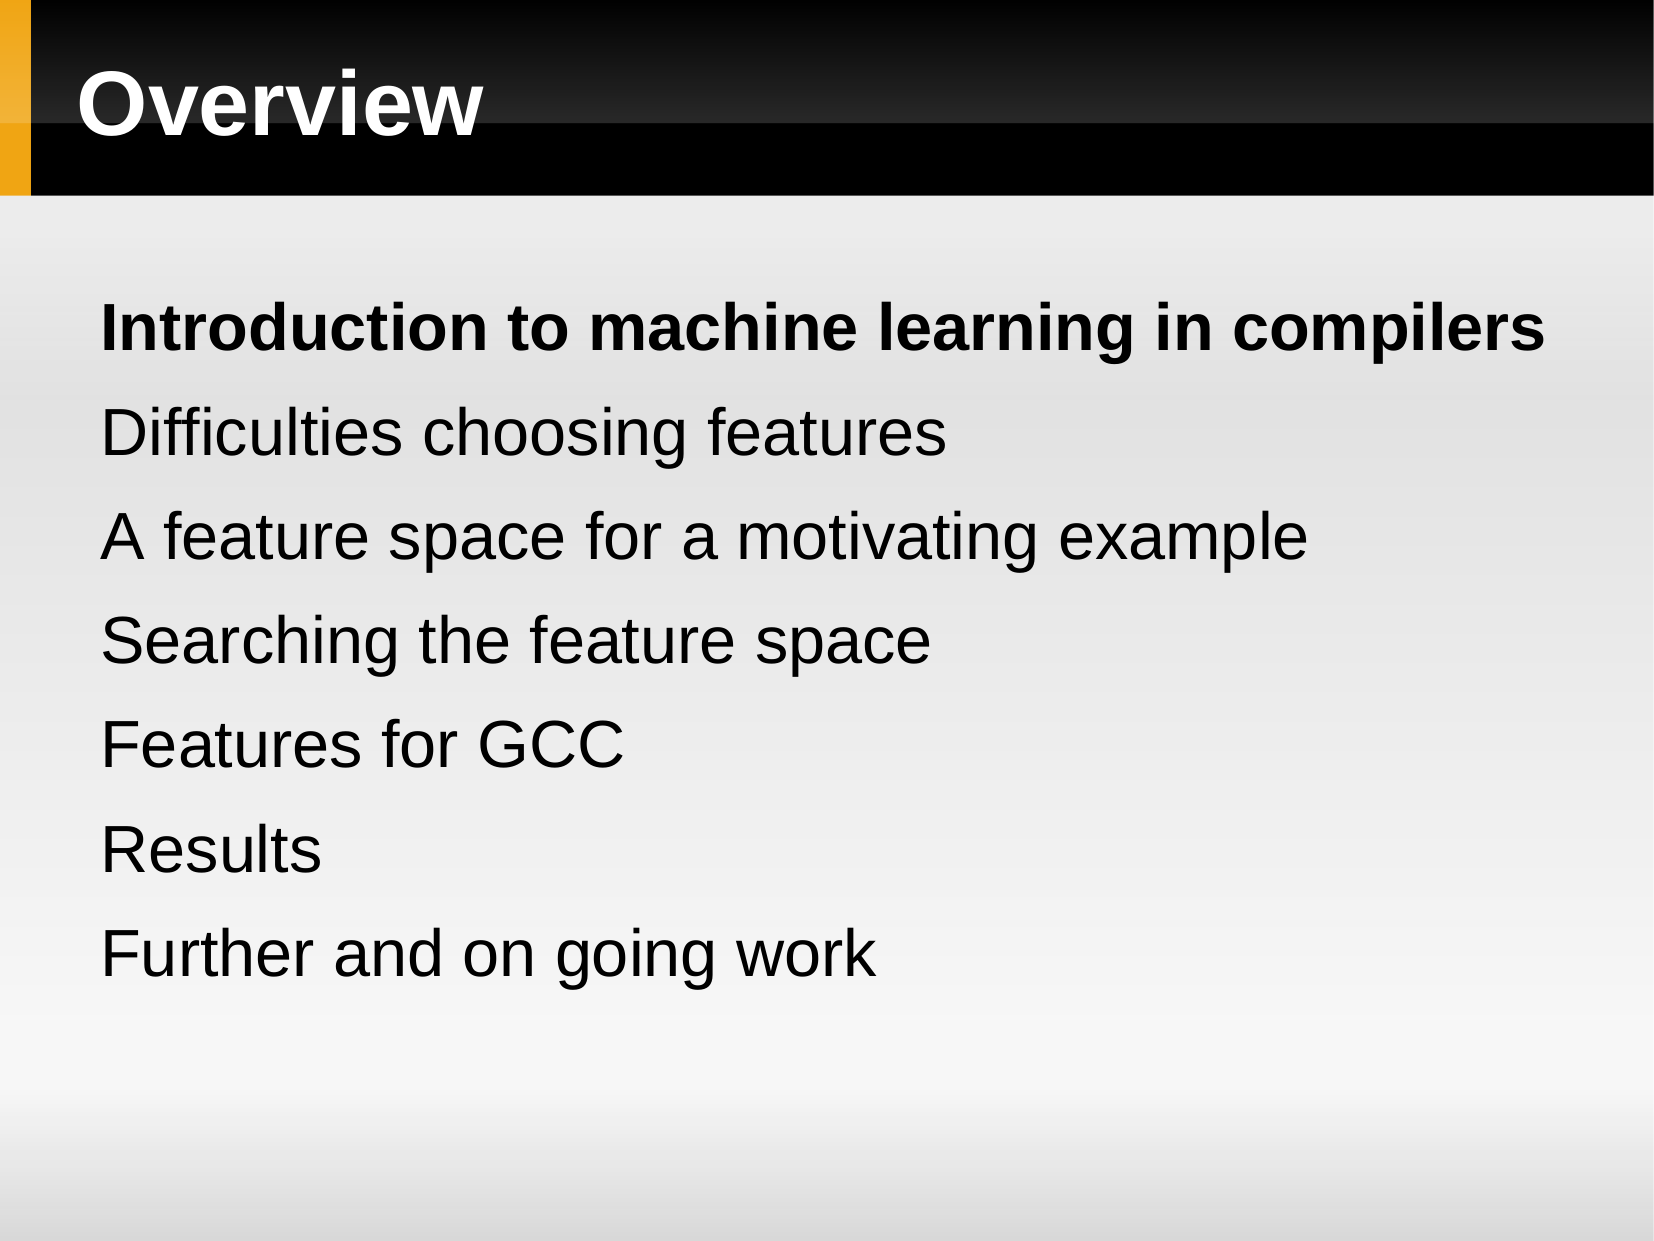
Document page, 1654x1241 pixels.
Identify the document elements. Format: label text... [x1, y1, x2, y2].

list Introduction to machine learning in compilers Difficulties choosing features A feature space for a motivating example Searching the feature space Features for GCC Results Further and on going work [82, 290, 1615, 1109]
title Overview [76, 0, 1565, 208]
picture [0, 0, 1654, 1241]
